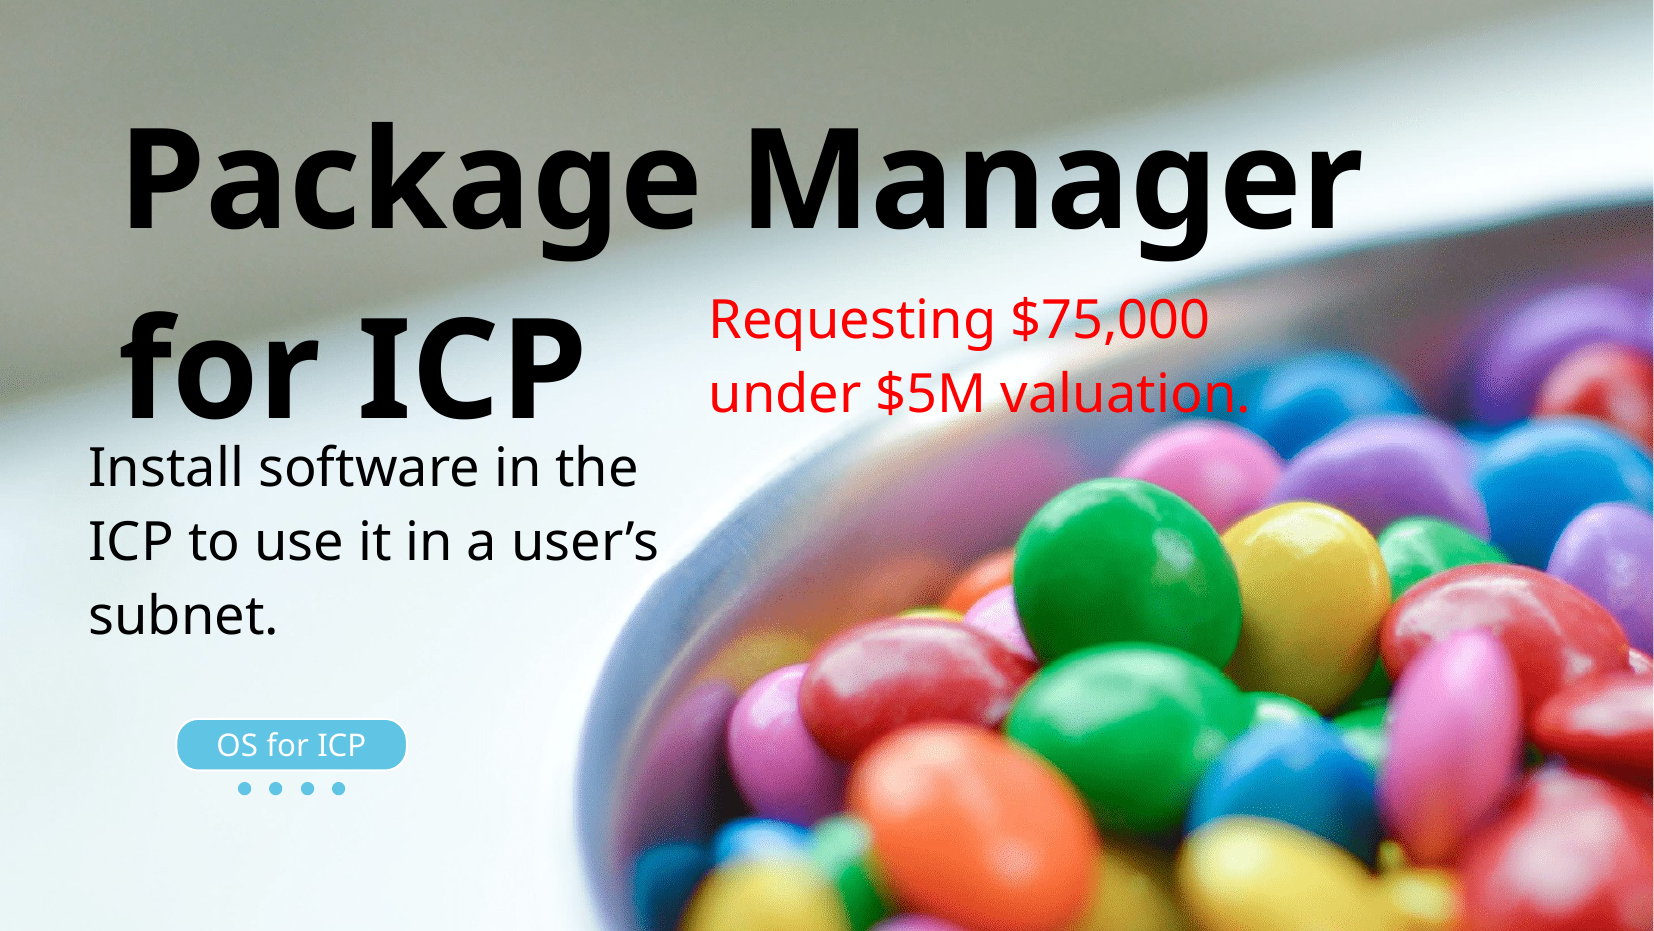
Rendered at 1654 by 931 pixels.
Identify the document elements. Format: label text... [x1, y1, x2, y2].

text_box OS for ICP [178, 721, 405, 769]
text_box [269, 782, 283, 796]
title Install software in the ICP to use it in a user’s subnet. [88, 357, 709, 721]
title Package Manager for ICP [118, 0, 1536, 680]
title Requesting $75,000 under $5M valuation. [708, 265, 1329, 443]
text_box [332, 782, 346, 796]
text_box [301, 782, 315, 796]
picture [0, 0, 1654, 931]
text_box [238, 782, 252, 796]
